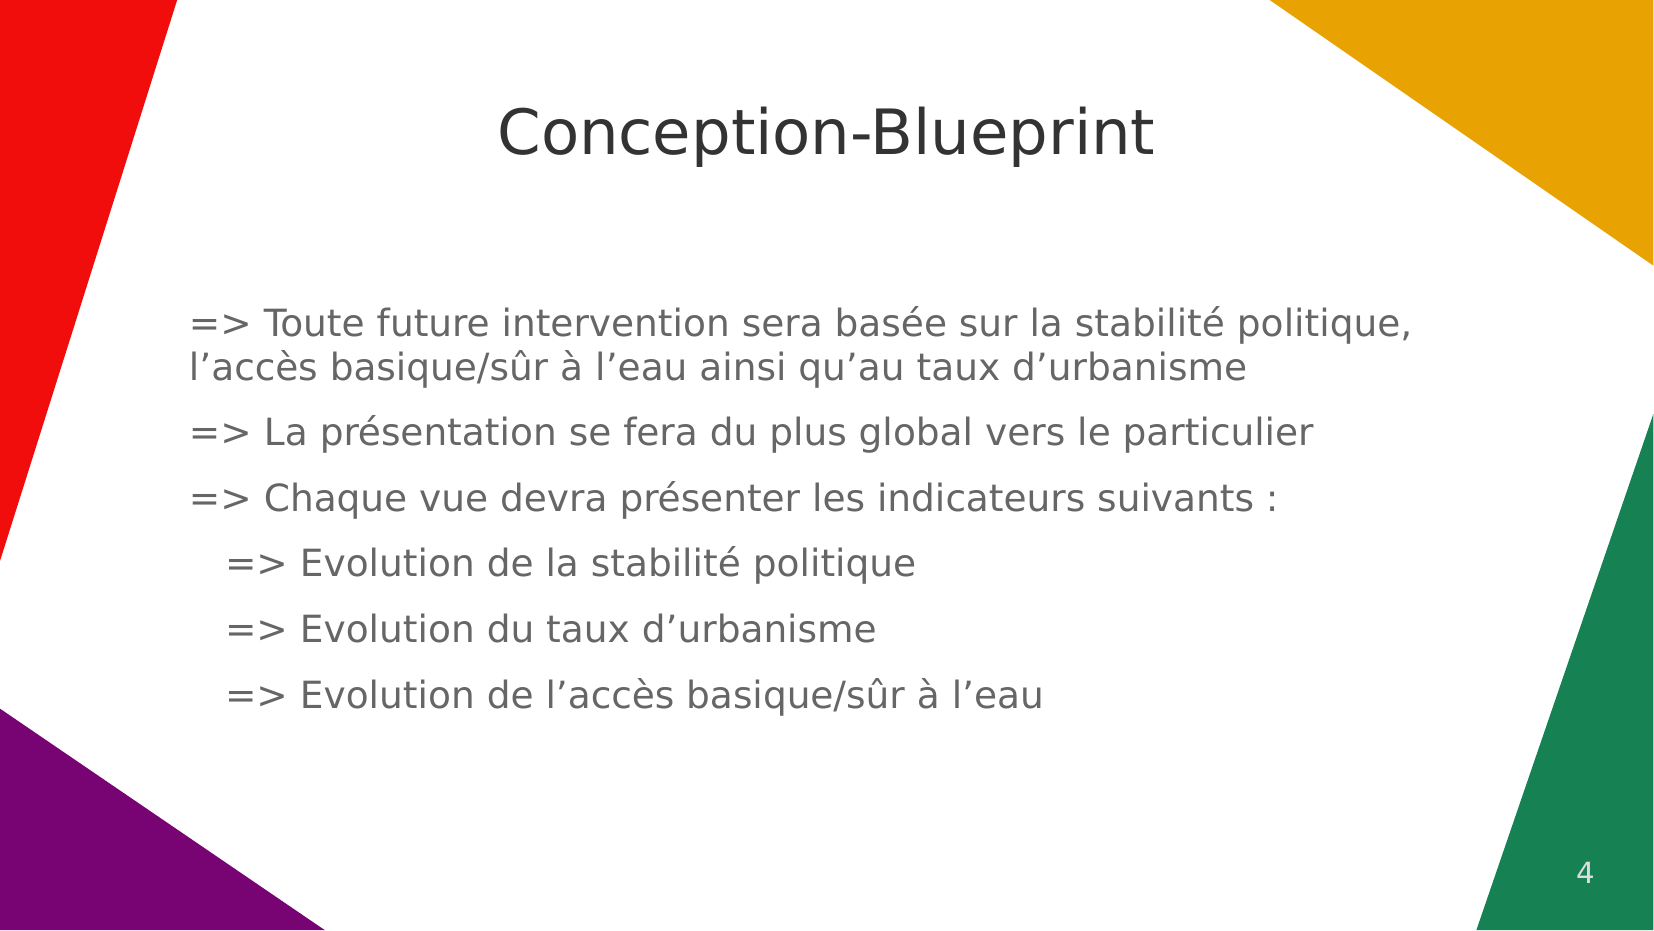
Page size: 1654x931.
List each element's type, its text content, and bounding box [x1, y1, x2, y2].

title Conception-Blueprint [118, 59, 1536, 207]
list => Toute future intervention sera basée sur la stabilité politique, l’accès basique/sûr à l’eau ainsi qu’au taux d’urbanisme => La présentation se fera du plus global vers le particulier => Chaque vue devra présenter les indicateurs suivants : => Evolution de la stabilité politique => Evolution du taux d’urbanisme => Evolution de l’accès basique/sûr à l’eau [118, 236, 1536, 768]
